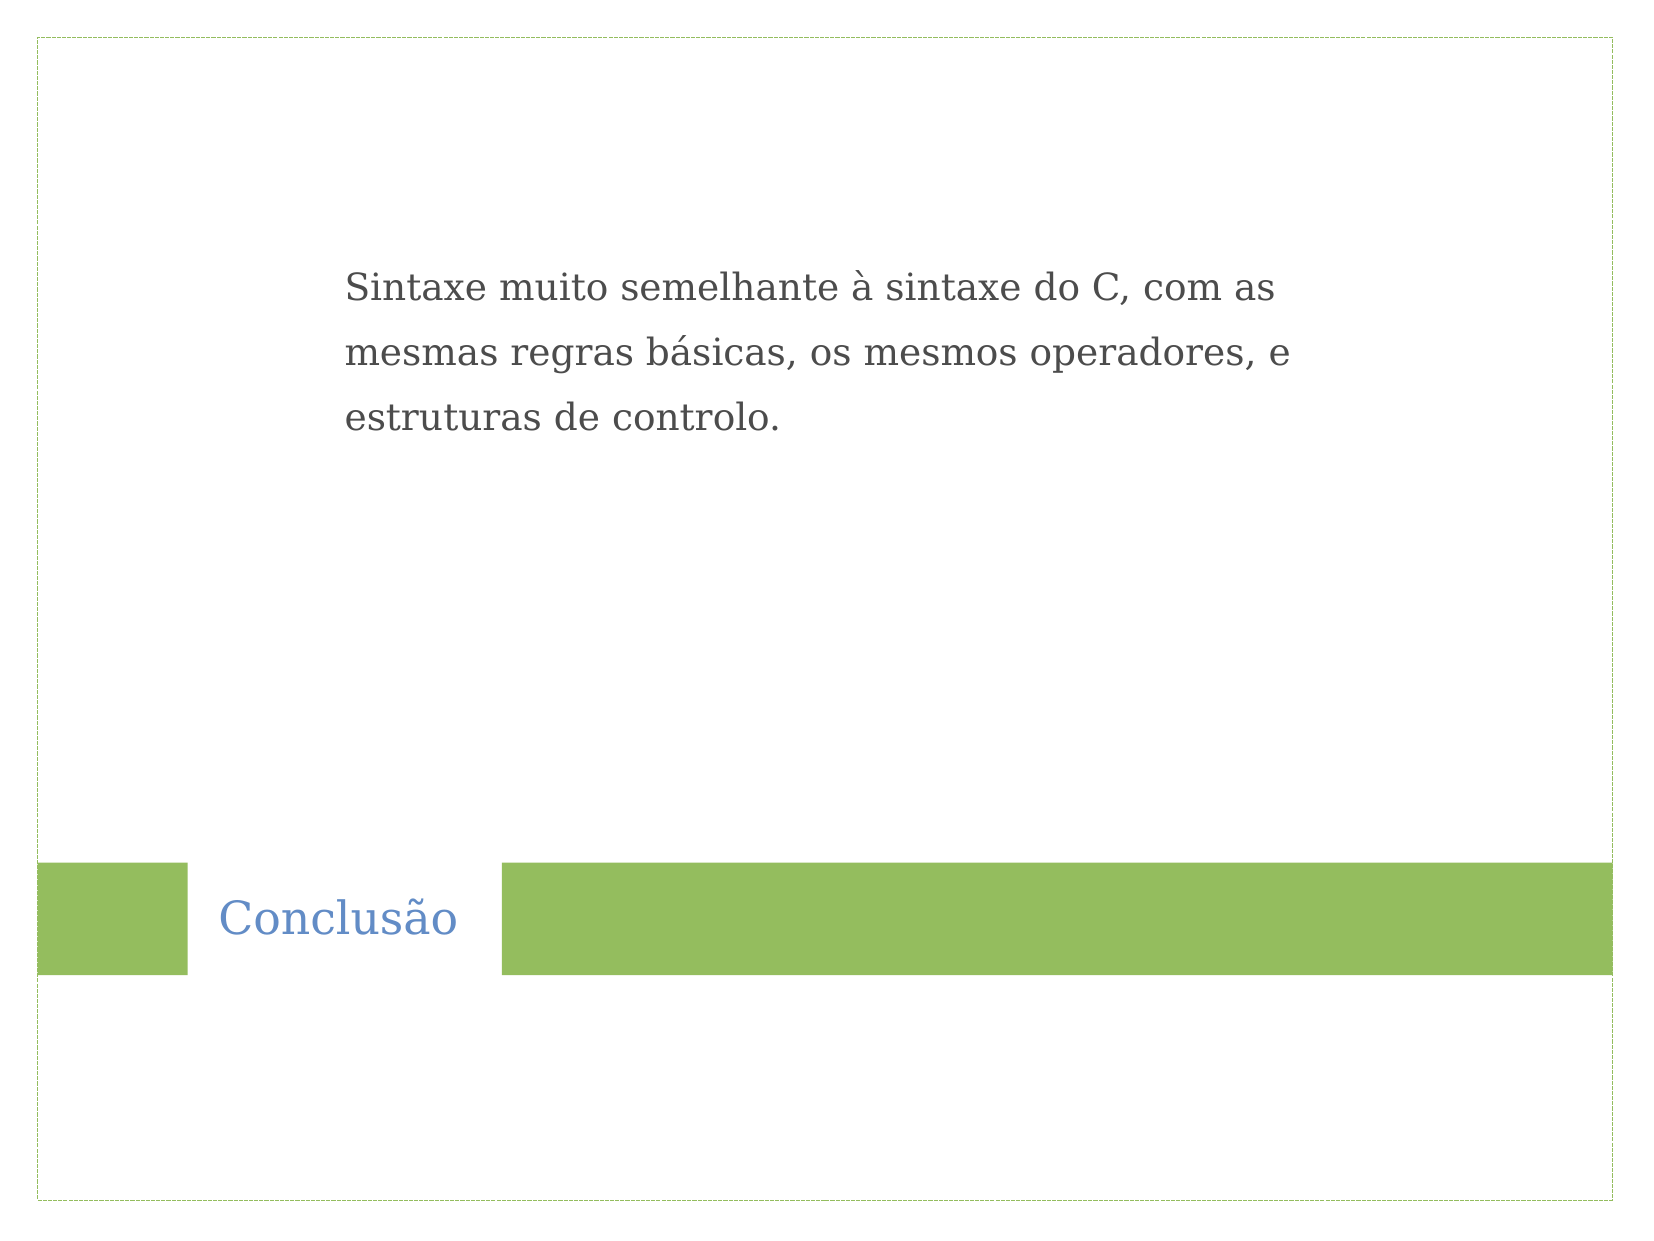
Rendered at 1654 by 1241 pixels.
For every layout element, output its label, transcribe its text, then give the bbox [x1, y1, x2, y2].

text_box [37, 862, 188, 976]
text_box [501, 862, 1613, 976]
text_box Sintaxe muito semelhante à sintaxe do C, com as mesmas regras básicas, os mesmos operadores, e estruturas de controlo. [329, 236, 1418, 762]
text_box Conclusão [203, 884, 474, 953]
